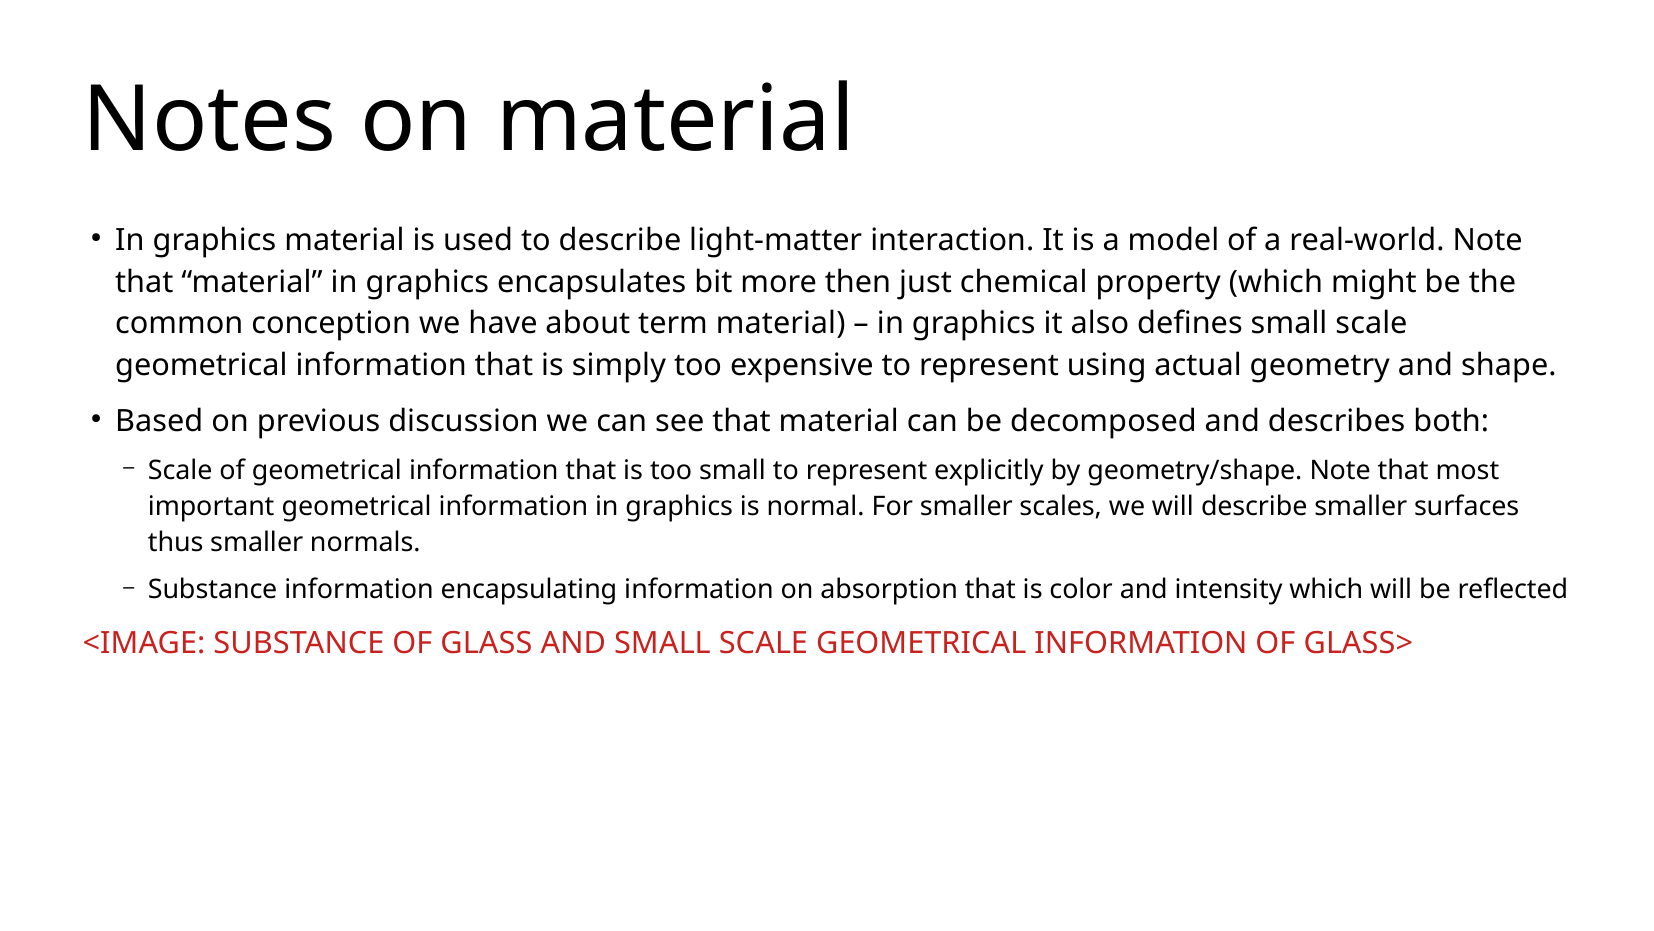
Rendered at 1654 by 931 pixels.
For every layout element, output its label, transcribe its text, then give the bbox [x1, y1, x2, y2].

title Notes on material [82, 37, 1571, 193]
list In graphics material is used to describe light-matter interaction. It is a model of a real-world. Note that “material” in graphics encapsulates bit more then just chemical property (which might be the common conception we have about term material) – in graphics it also defines small scale geometrical information that is simply too expensive to represent using actual geometry and shape. Based on previous discussion we can see that material can be decomposed and describes both: Scale of geometrical information that is too small to represent explicitly by geometry/shape. Note that most important geometrical information in graphics is normal. For smaller scales, we will describe smaller surfaces thus smaller normals. Substance information encapsulating information on absorption that is color and intensity which will be reflected <IMAGE: SUBSTANCE OF GLASS AND SMALL SCALE GEOMETRICAL INFORMATION OF GLASS> [82, 217, 1571, 758]
